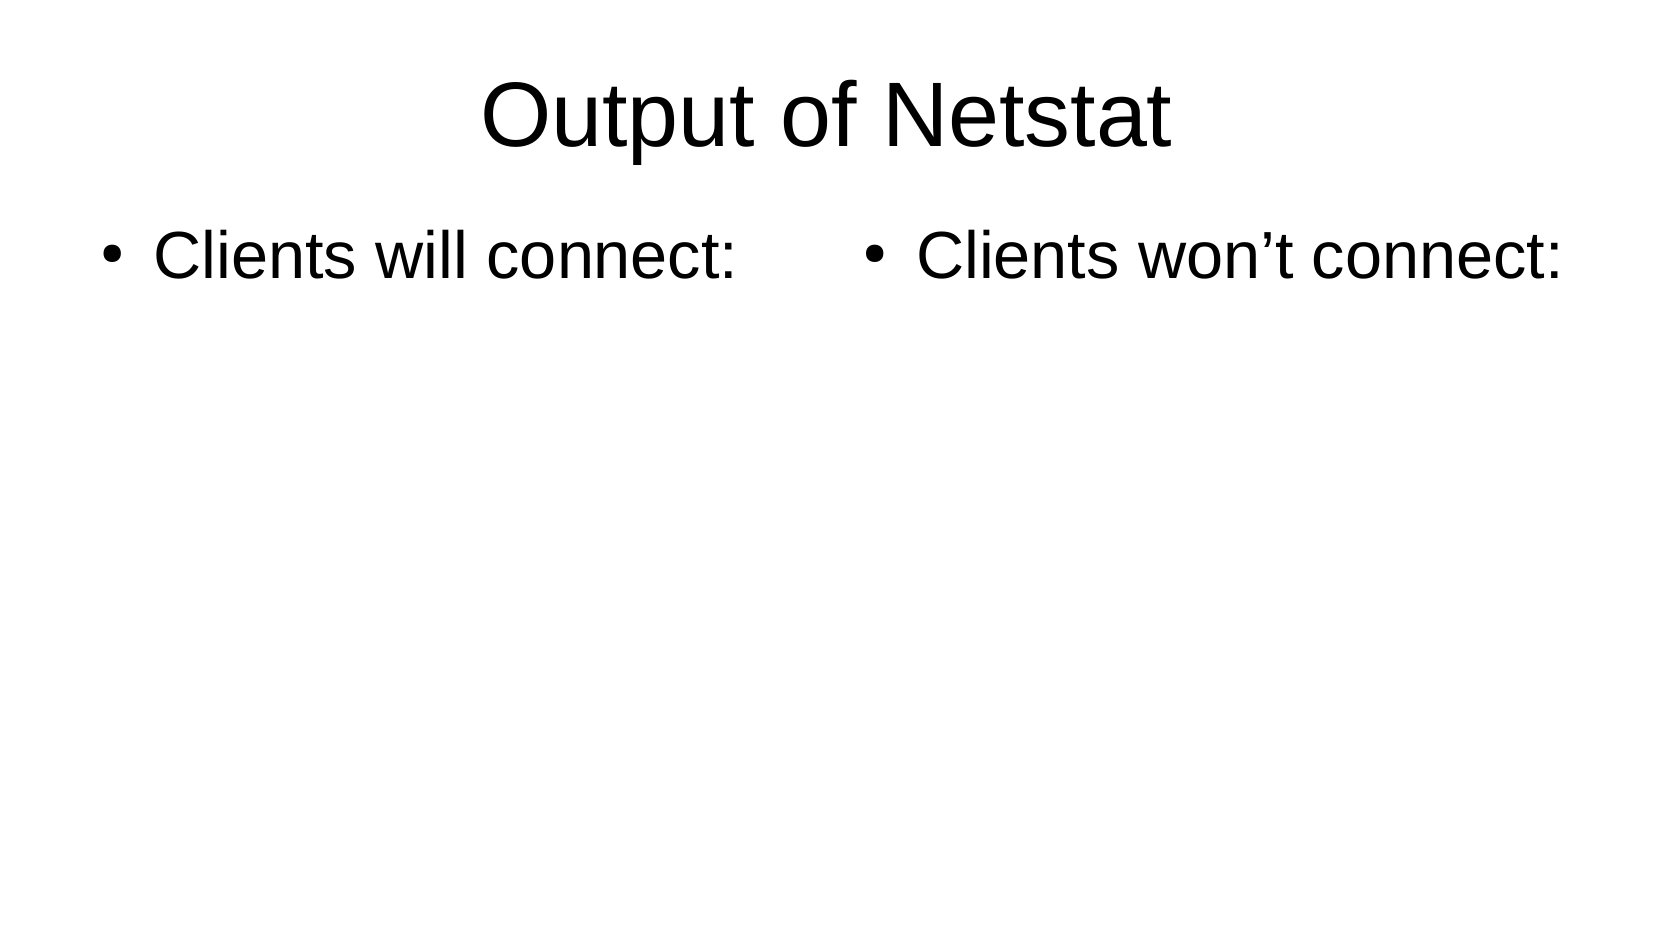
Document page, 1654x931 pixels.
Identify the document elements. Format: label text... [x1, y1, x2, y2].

list Clients won’t connect: [845, 217, 1572, 758]
title Output of Netstat [82, 37, 1571, 193]
list Clients will connect: [82, 217, 809, 758]
